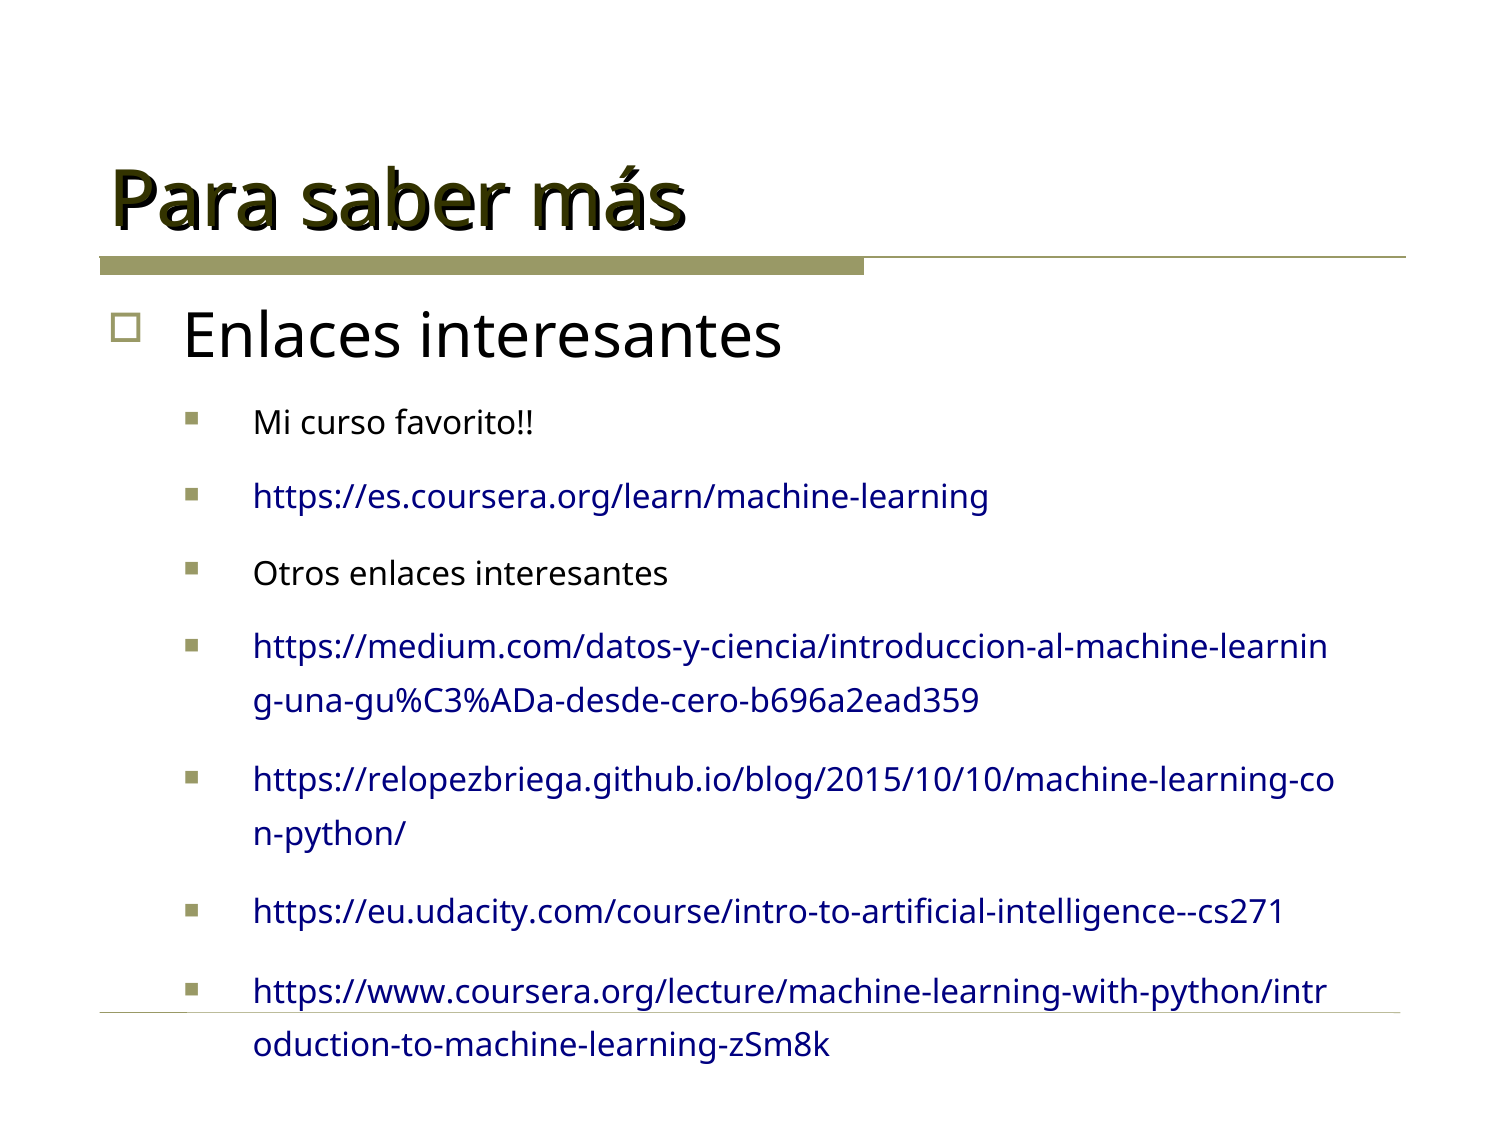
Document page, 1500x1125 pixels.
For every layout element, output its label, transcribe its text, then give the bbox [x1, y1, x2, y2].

title Para saber más [94, 50, 1407, 250]
list Enlaces interesantes Mi curso favorito!! https://es.coursera.org/learn/machine-learning Otros enlaces interesantes https://medium.com/datos-y-ciencia/introduccion-al-machine-learning-una-gu%C3%ADa-desde-cero-b696a2ead359 https://relopezbriega.github.io/blog/2015/10/10/machine-learning-con-python/ https://eu.udacity.com/course/intro-to-artificial-intelligence--cs271 https://www.coursera.org/lecture/machine-learning-with-python/introduction-to-machine-learning-zSm8k [92, 287, 1353, 1013]
